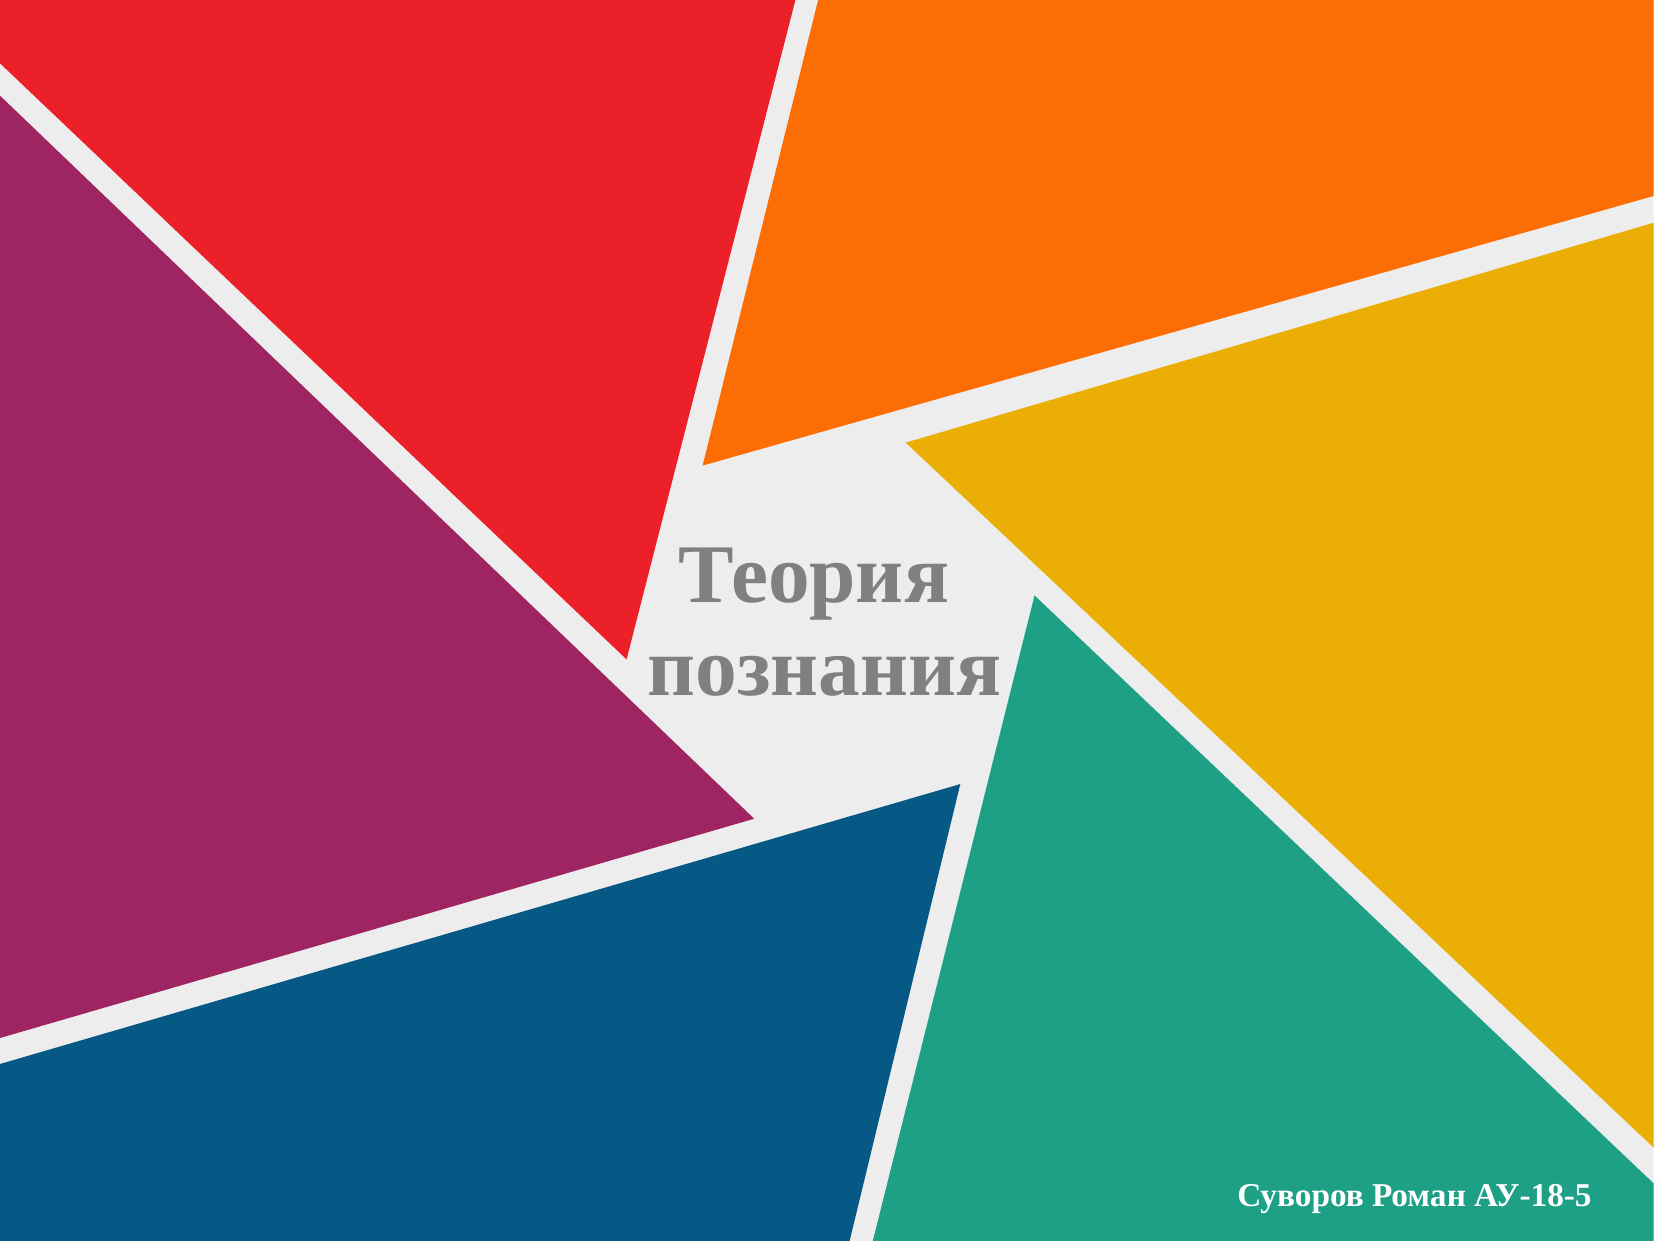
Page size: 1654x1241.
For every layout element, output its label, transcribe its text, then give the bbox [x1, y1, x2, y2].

subtitle Теория познания [614, 418, 1035, 824]
text_box Суворов Роман АУ-18-5 [1169, 1110, 1654, 1241]
